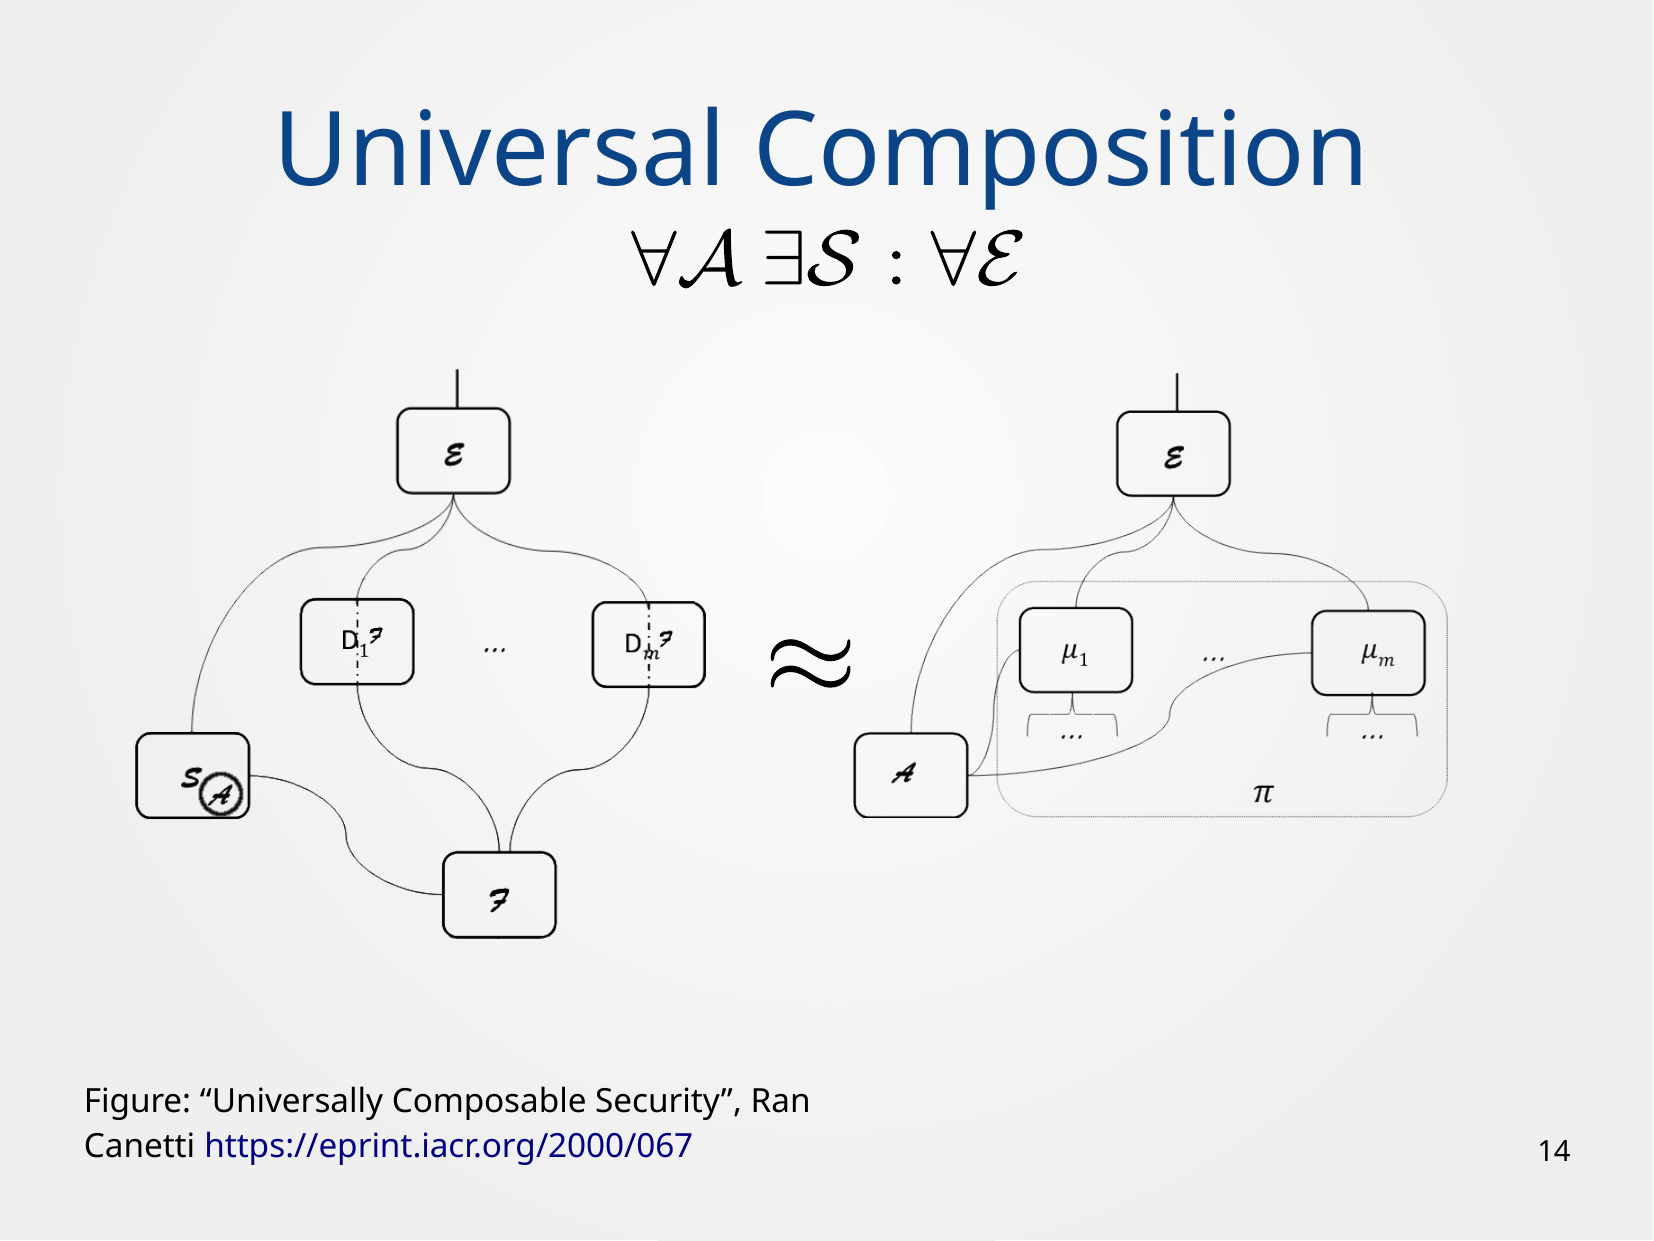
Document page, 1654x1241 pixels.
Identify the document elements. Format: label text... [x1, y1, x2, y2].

title Universal Composition [273, 70, 1380, 216]
picture [759, 372, 1448, 818]
text_box Figure: “Universally Composable Security”, Ran Canetti https://eprint.iacr.org/2000/067 [69, 1069, 828, 1201]
picture [631, 228, 1023, 289]
picture [135, 337, 706, 939]
